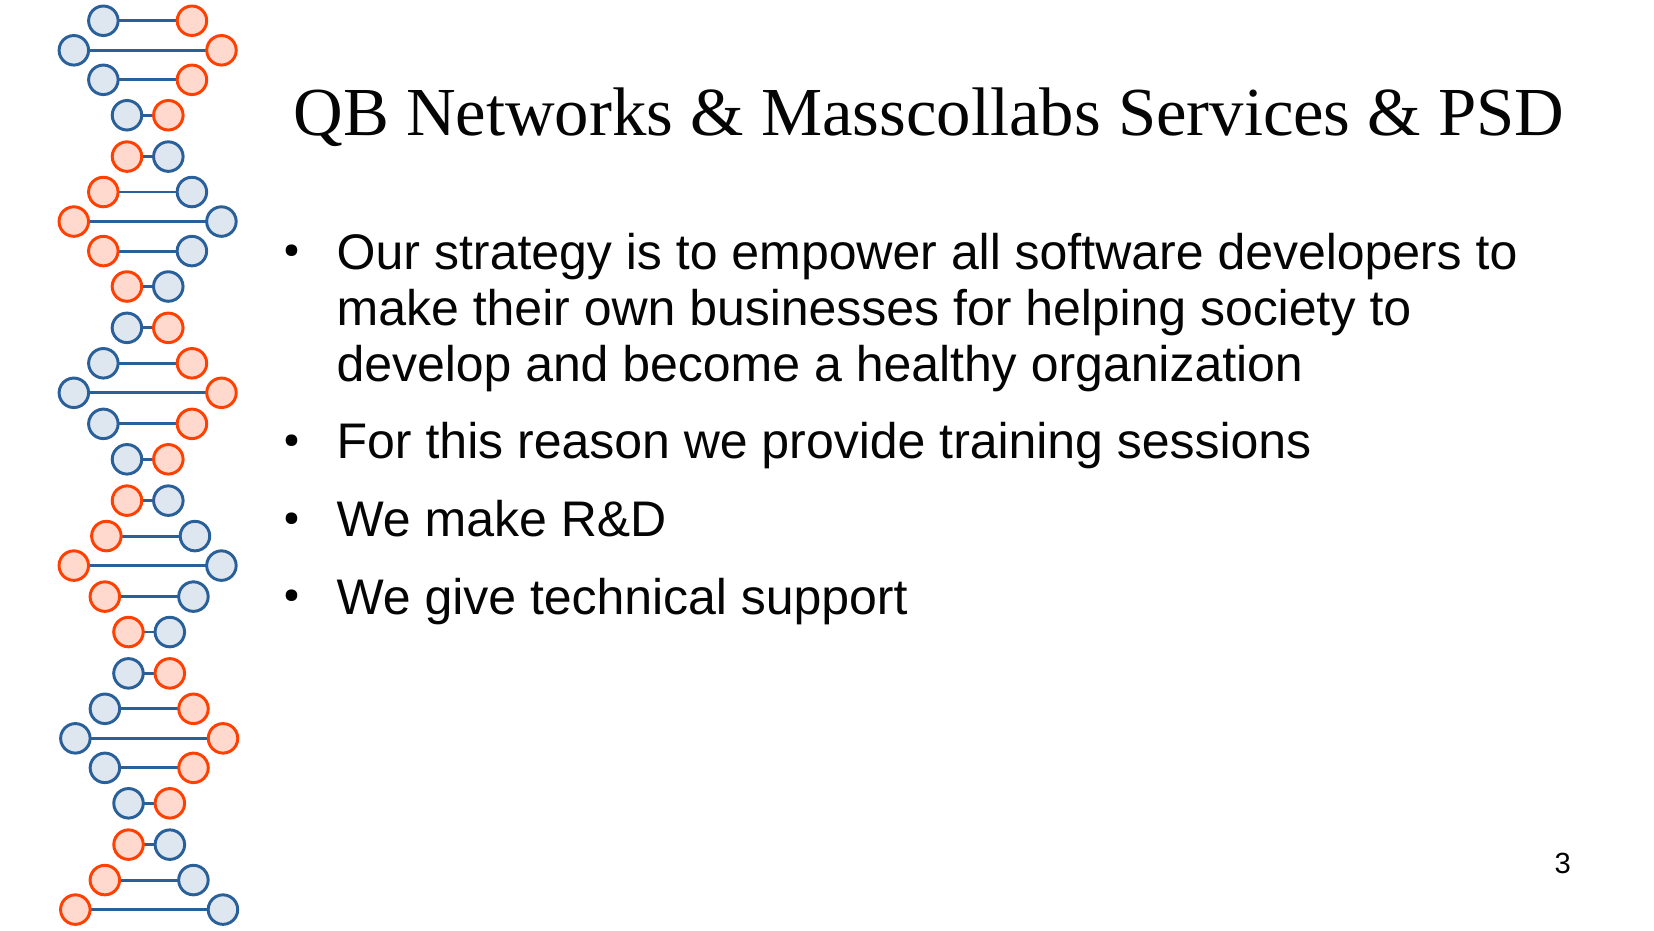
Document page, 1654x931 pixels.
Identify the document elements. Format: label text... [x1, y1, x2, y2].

title QB Networks & Masscollabs Services & PSD [265, 35, 1595, 189]
list Our strategy is to empower all software developers to make their own businesses for helping society to develop and become a healthy organization For this reason we provide training sessions We make R&D We give technical support [265, 224, 1595, 764]
